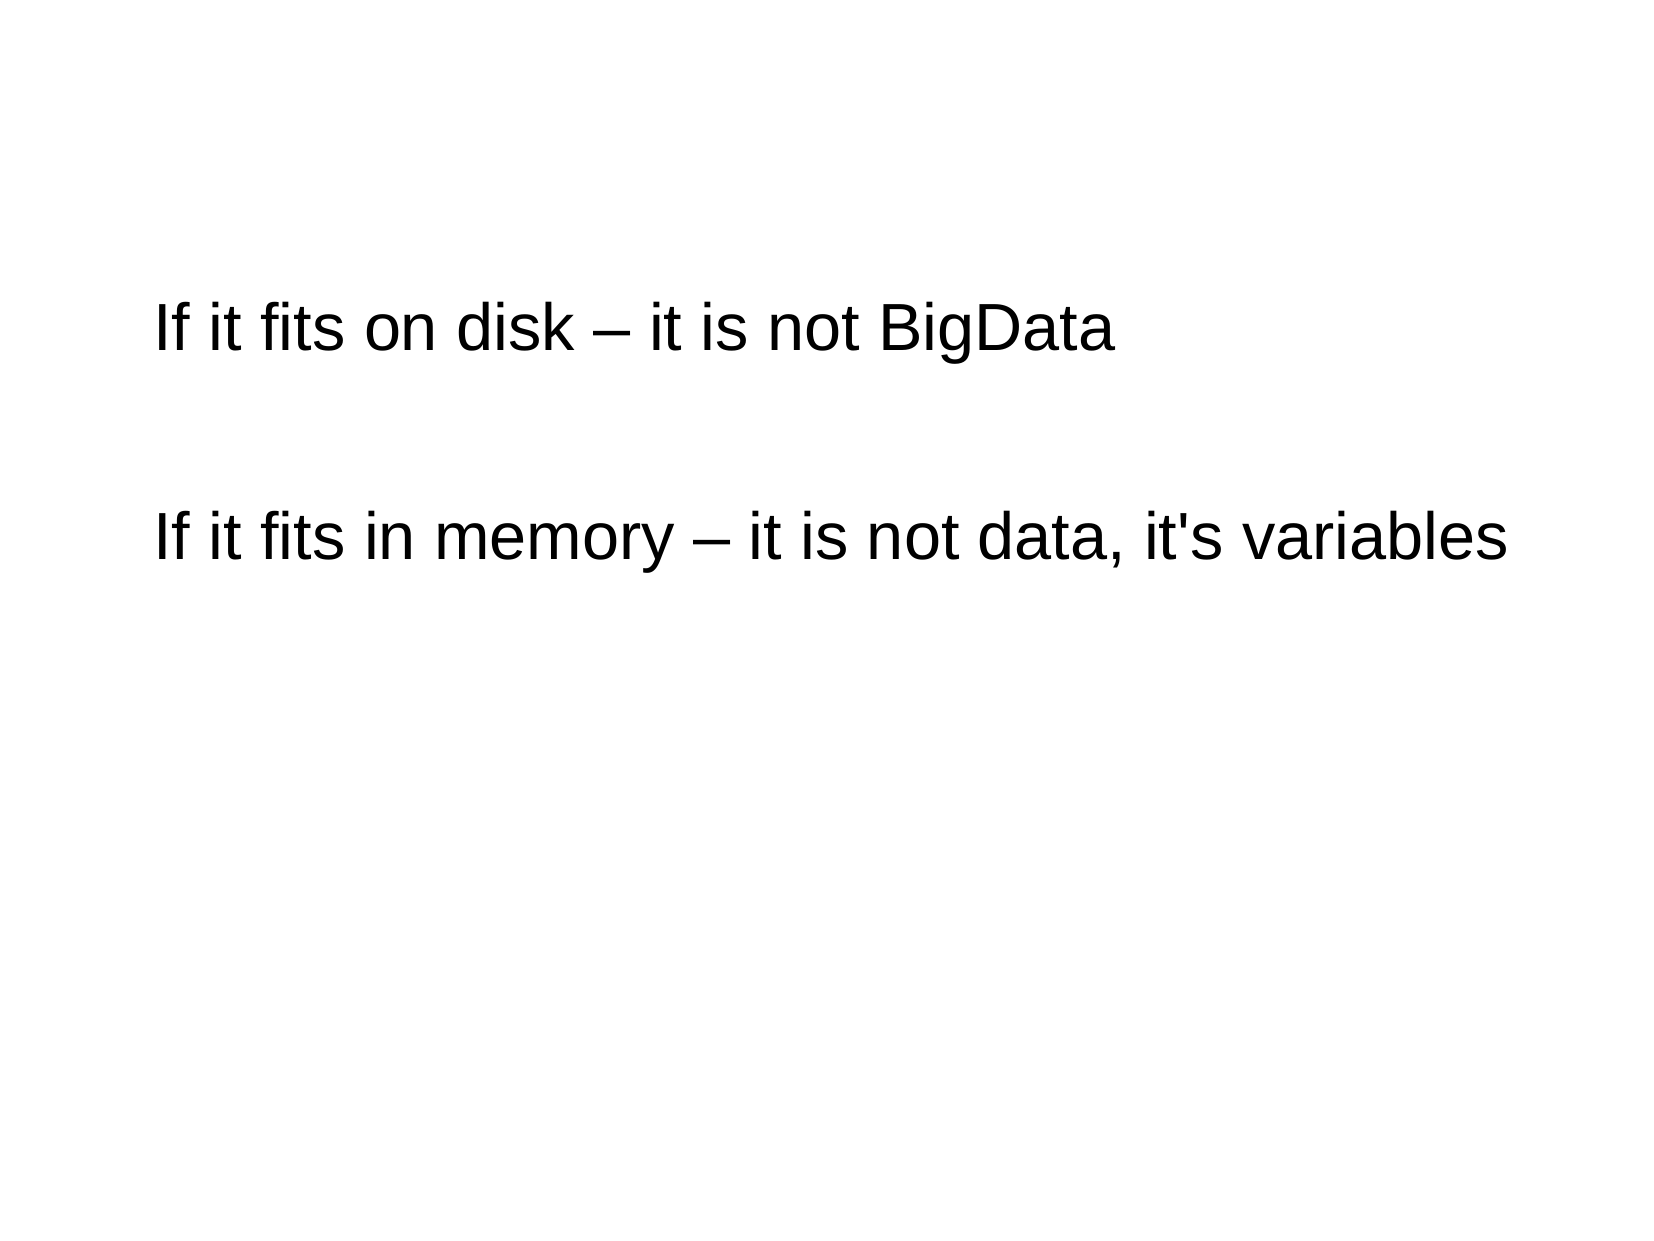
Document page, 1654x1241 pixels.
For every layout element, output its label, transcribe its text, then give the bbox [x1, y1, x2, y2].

list If it fits on disk – it is not BigData If it fits in memory – it is not data, it's variables [82, 290, 1571, 1109]
